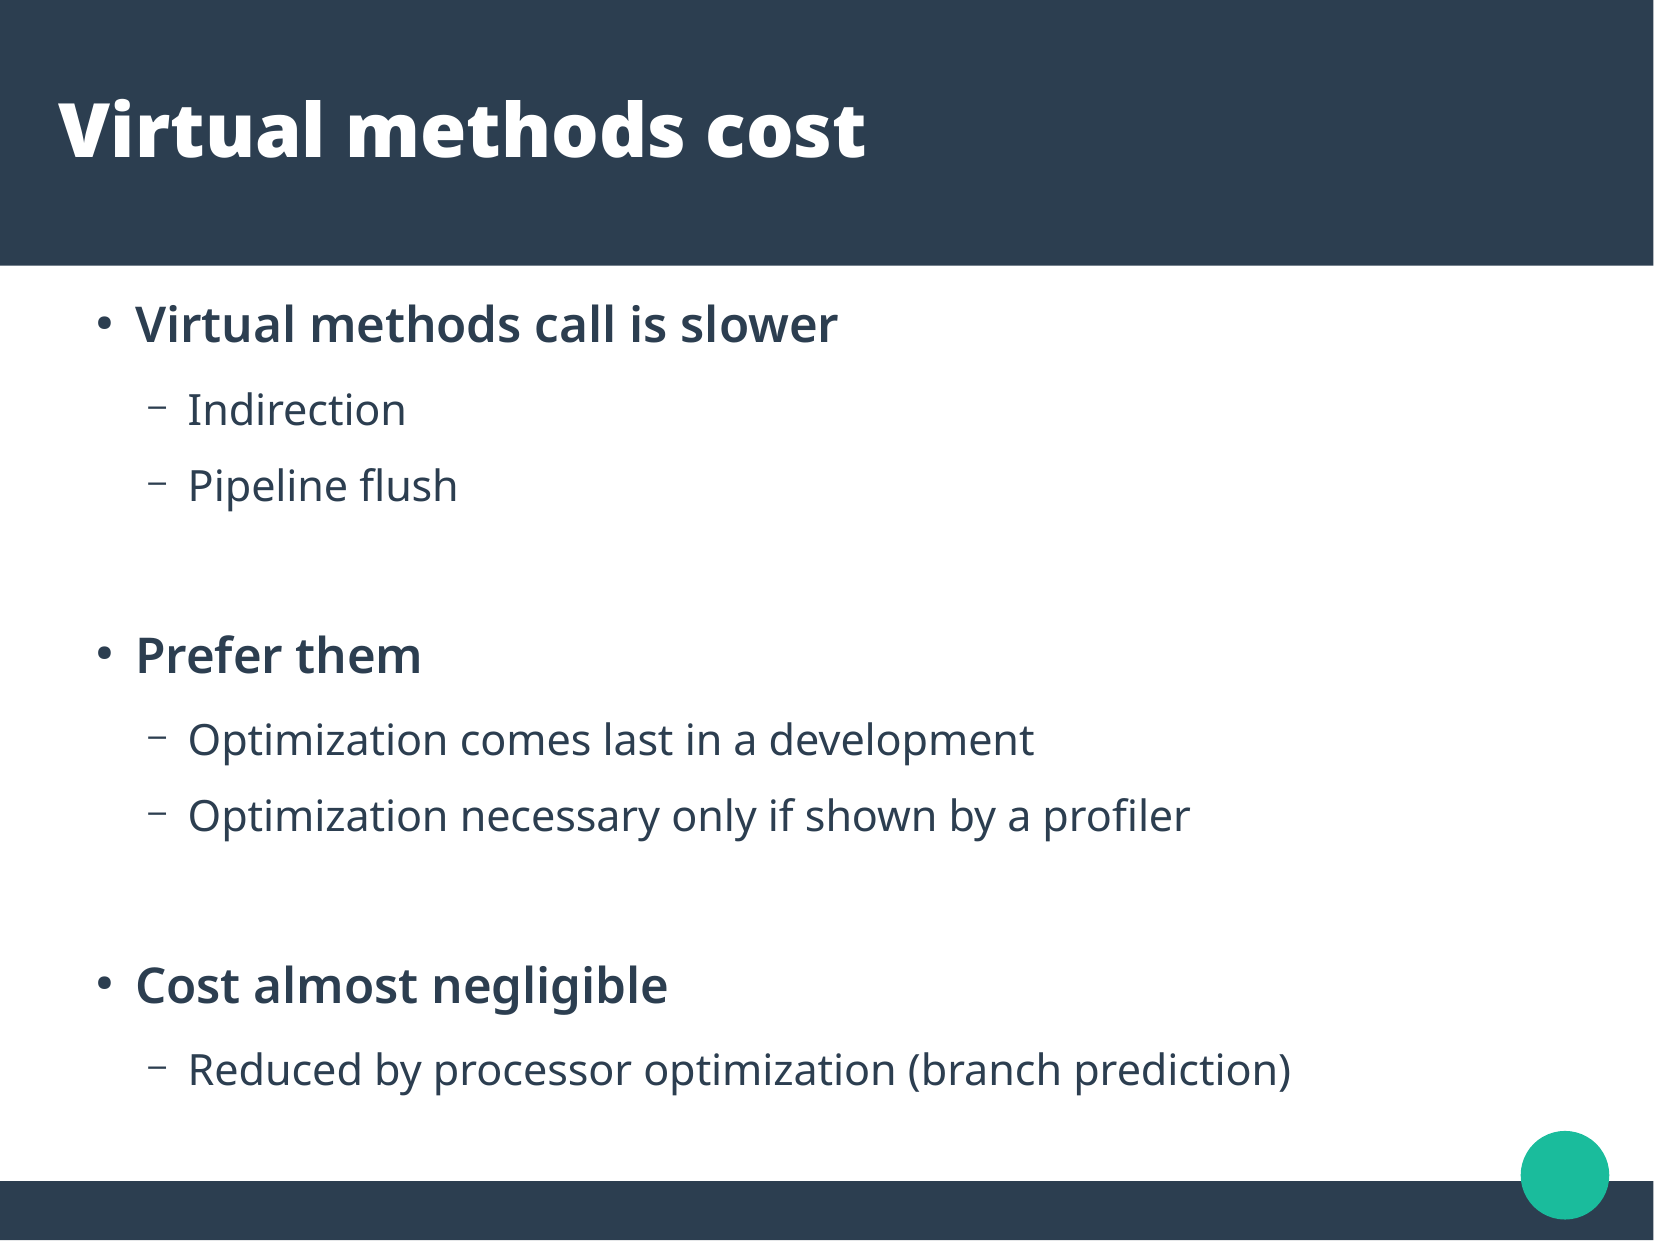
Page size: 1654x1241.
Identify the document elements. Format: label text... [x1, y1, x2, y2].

title Virtual methods cost [59, 49, 1595, 207]
list Virtual methods call is slower Indirection Pipeline flush Prefer them Optimization comes last in a development Optimization necessary only if shown by a profiler Cost almost negligible Reduced by processor optimization (branch prediction) [82, 290, 1571, 1111]
